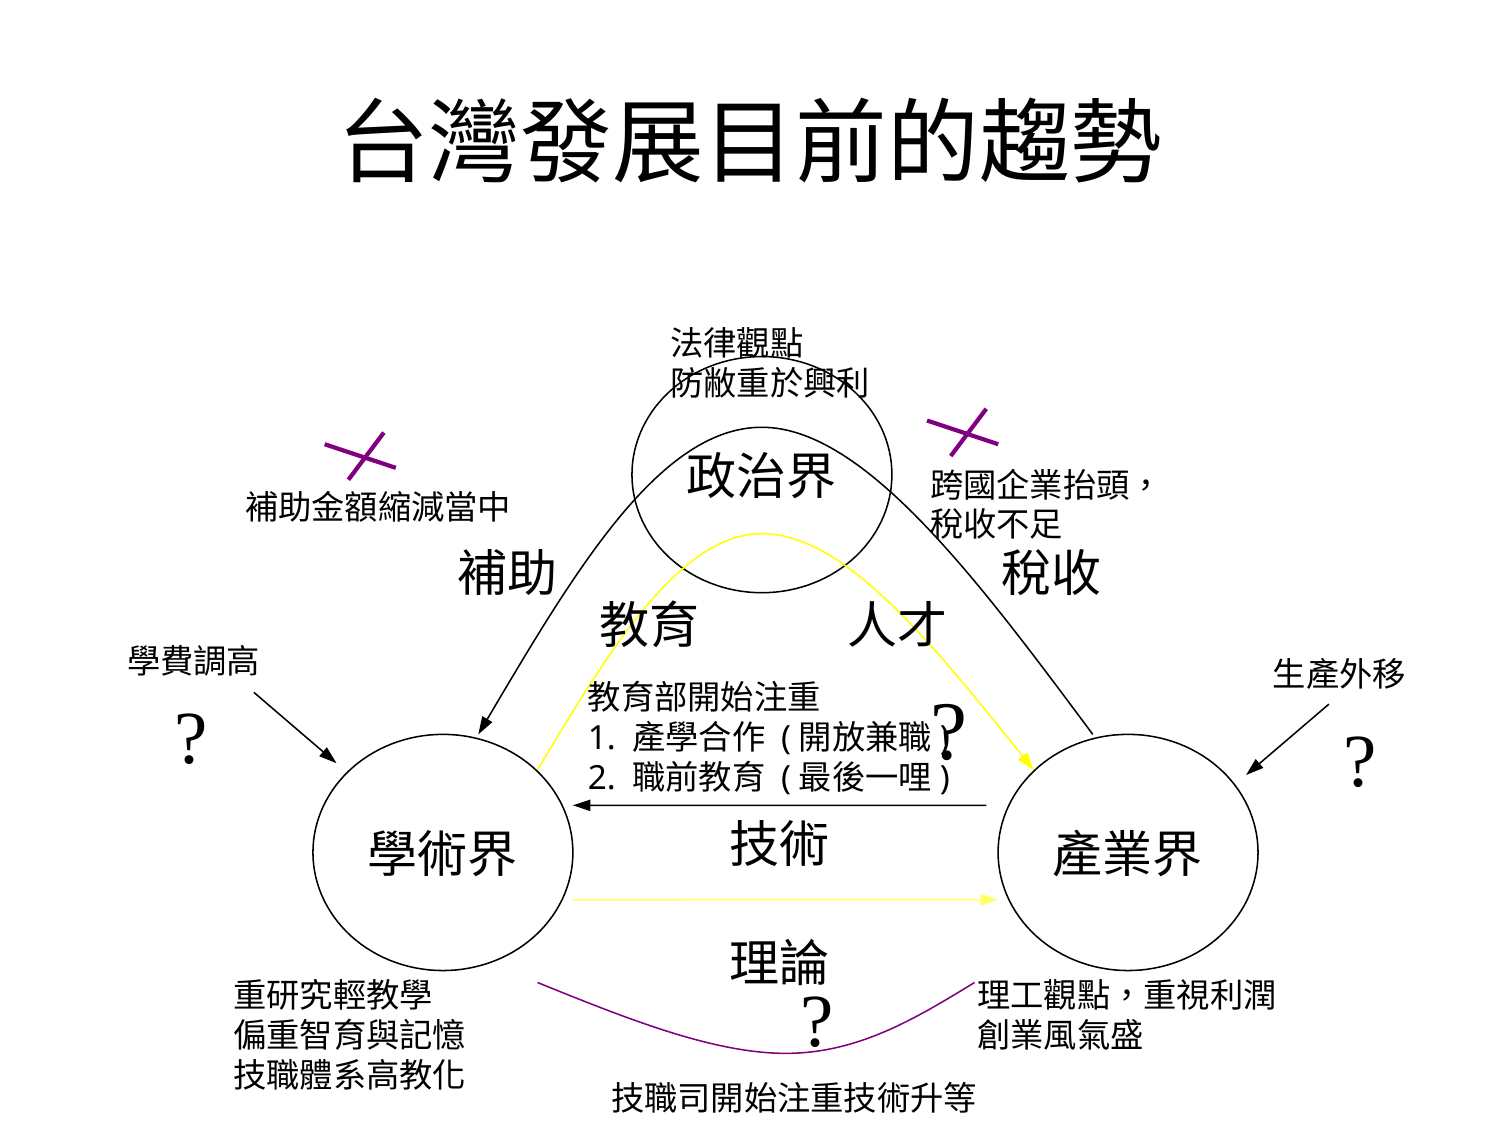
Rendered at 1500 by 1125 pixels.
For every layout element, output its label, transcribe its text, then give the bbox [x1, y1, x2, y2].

text_box 教育 [584, 586, 715, 662]
text_box 補助 [442, 533, 574, 609]
text_box 政治界 [684, 535, 844, 593]
text_box 理工觀點，重視利潤 創業風氣盛 [962, 966, 1293, 1063]
text_box 政治界 [635, 429, 891, 568]
text_box 理論 [714, 923, 845, 999]
text_box 學術界 [312, 734, 573, 966]
text_box 法律觀點 防敝重於興利 [655, 314, 886, 410]
text_box 教育部開始注重 1. 產學合作 (開放兼職) 2. 職前教育 (最後一哩) [573, 669, 965, 804]
text_box 補助金額縮減當中 [230, 478, 526, 533]
title 台灣發展目前的趨勢 [75, 45, 1426, 233]
text_box 技術 [714, 805, 845, 881]
text_box 稅收 [986, 551, 1117, 609]
text_box 跨國企業抬頭， 稅收不足 [915, 456, 1178, 551]
text_box 產業界 [998, 734, 1259, 966]
text_box 技職司開始注重技術升等 [596, 1070, 992, 1125]
text_box 學費調高 [112, 633, 275, 688]
text_box ? [1328, 704, 1393, 810]
text_box 政治界 [631, 407, 892, 498]
text_box ? [785, 964, 849, 1070]
text_box ? [159, 680, 223, 786]
text_box 重研究輕教學 偏重智育與記憶 技職體系高教化 [218, 966, 483, 1103]
text_box ? [915, 668, 983, 784]
text_box 人才 [832, 586, 964, 662]
text_box 生產外移 [1258, 645, 1421, 700]
